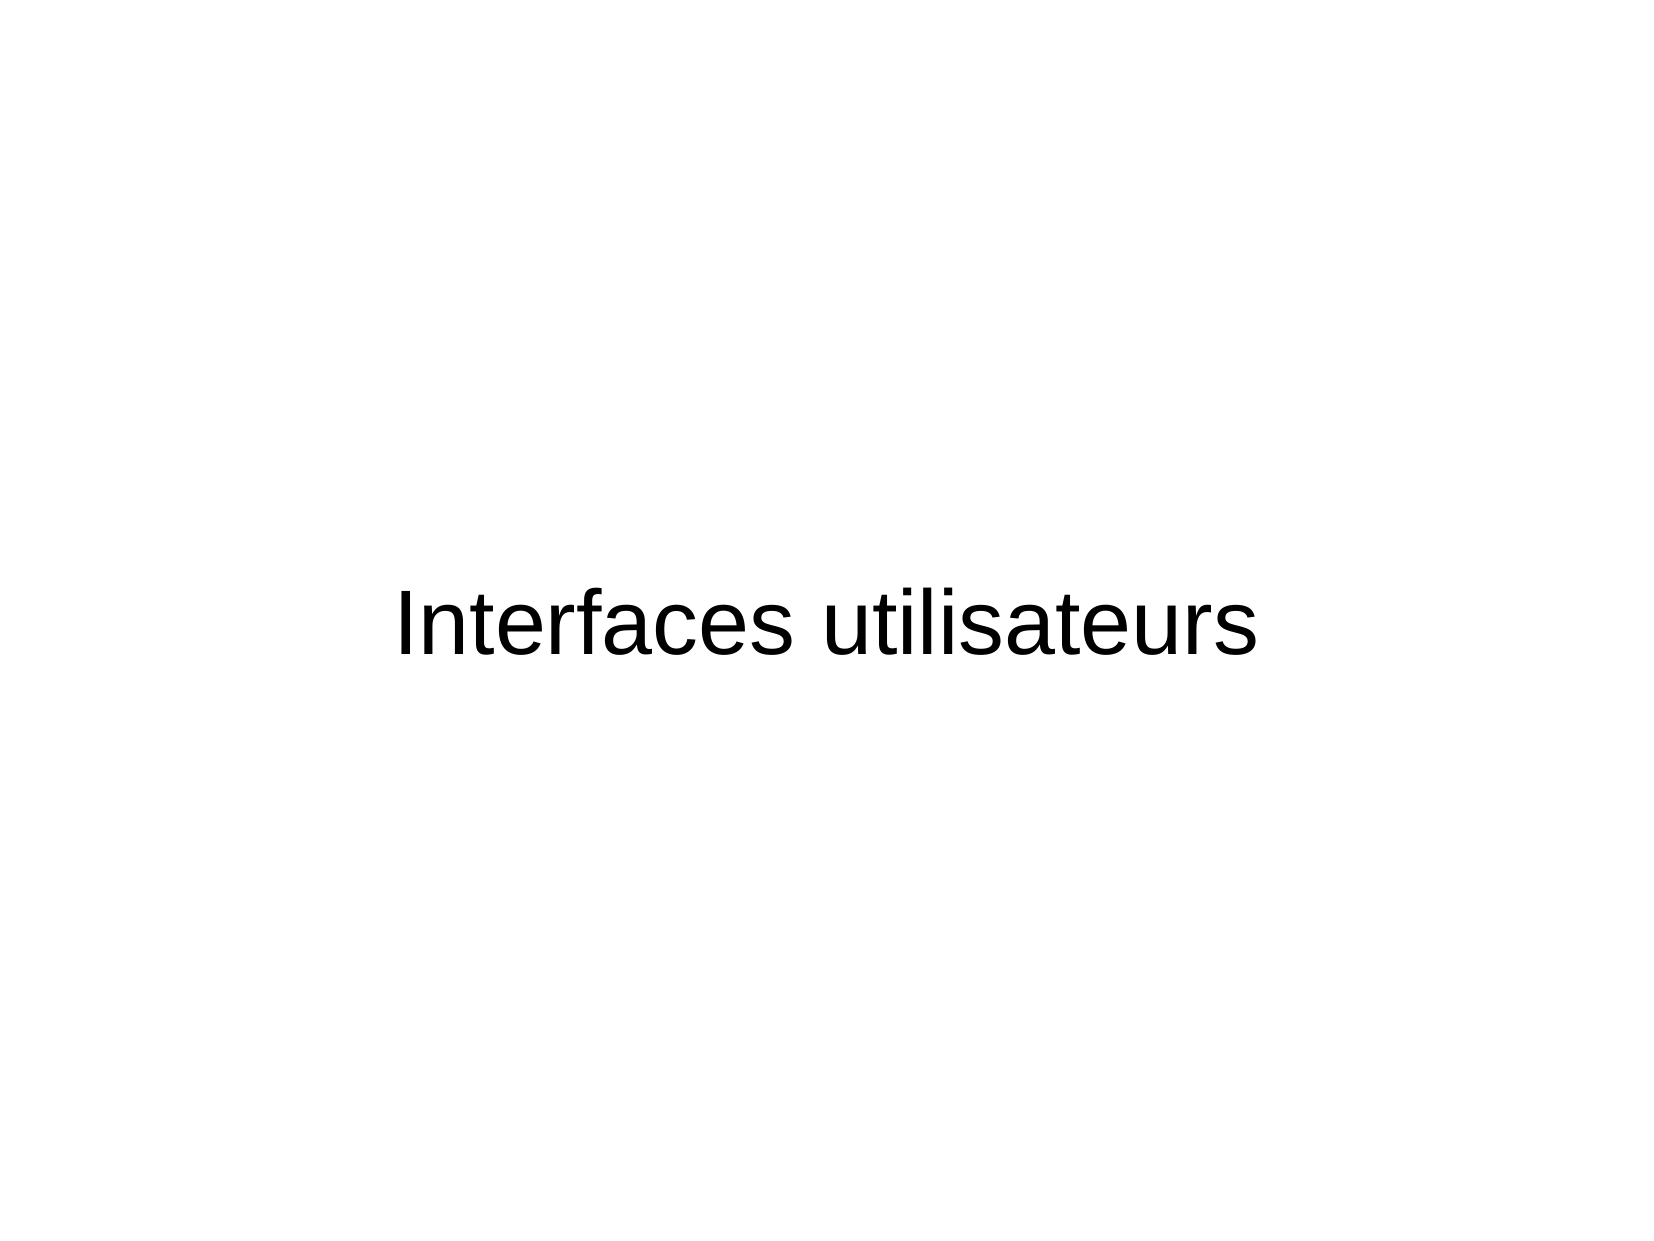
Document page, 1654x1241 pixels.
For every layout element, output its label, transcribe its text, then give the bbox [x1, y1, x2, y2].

title Interfaces utilisateurs [82, 519, 1571, 727]
